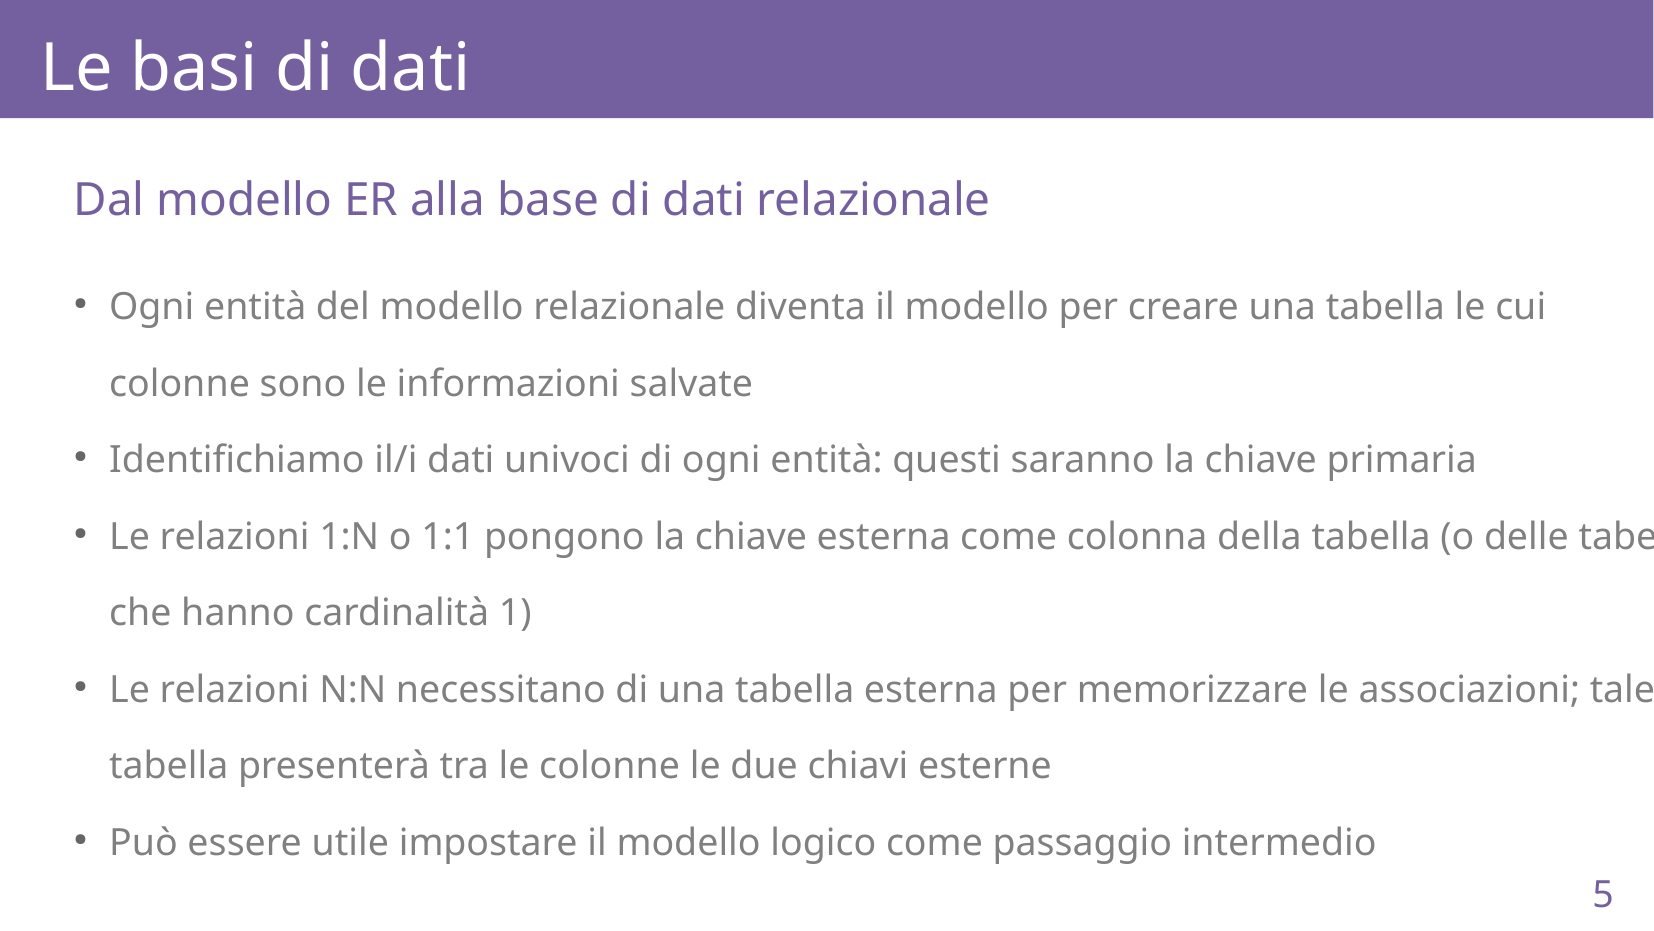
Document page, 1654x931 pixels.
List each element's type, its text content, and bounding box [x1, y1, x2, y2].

text_box [0, 0, 1654, 119]
text_box Le basi di dati [25, 11, 942, 107]
text_box <numero> [1510, 860, 1654, 931]
text_box Dal modello ER alla base di dati relazionale [59, 158, 1107, 229]
text_box Ogni entità del modello relazionale diventa il modello per creare una tabella le cui colonne sono le informazioni salvate Identifichiamo il/i dati univoci di ogni entità: questi saranno la chiave primaria Le relazioni 1:N o 1:1 pongono la chiave esterna come colonna della tabella (o delle tabelle che hanno cardinalità 1) Le relazioni N:N necessitano di una tabella esterna per memorizzare le associazioni; tale tabella presenterà tra le colonne le due chiavi esterne Può essere utile impostare il modello logico come passaggio intermedio [59, 246, 1654, 802]
